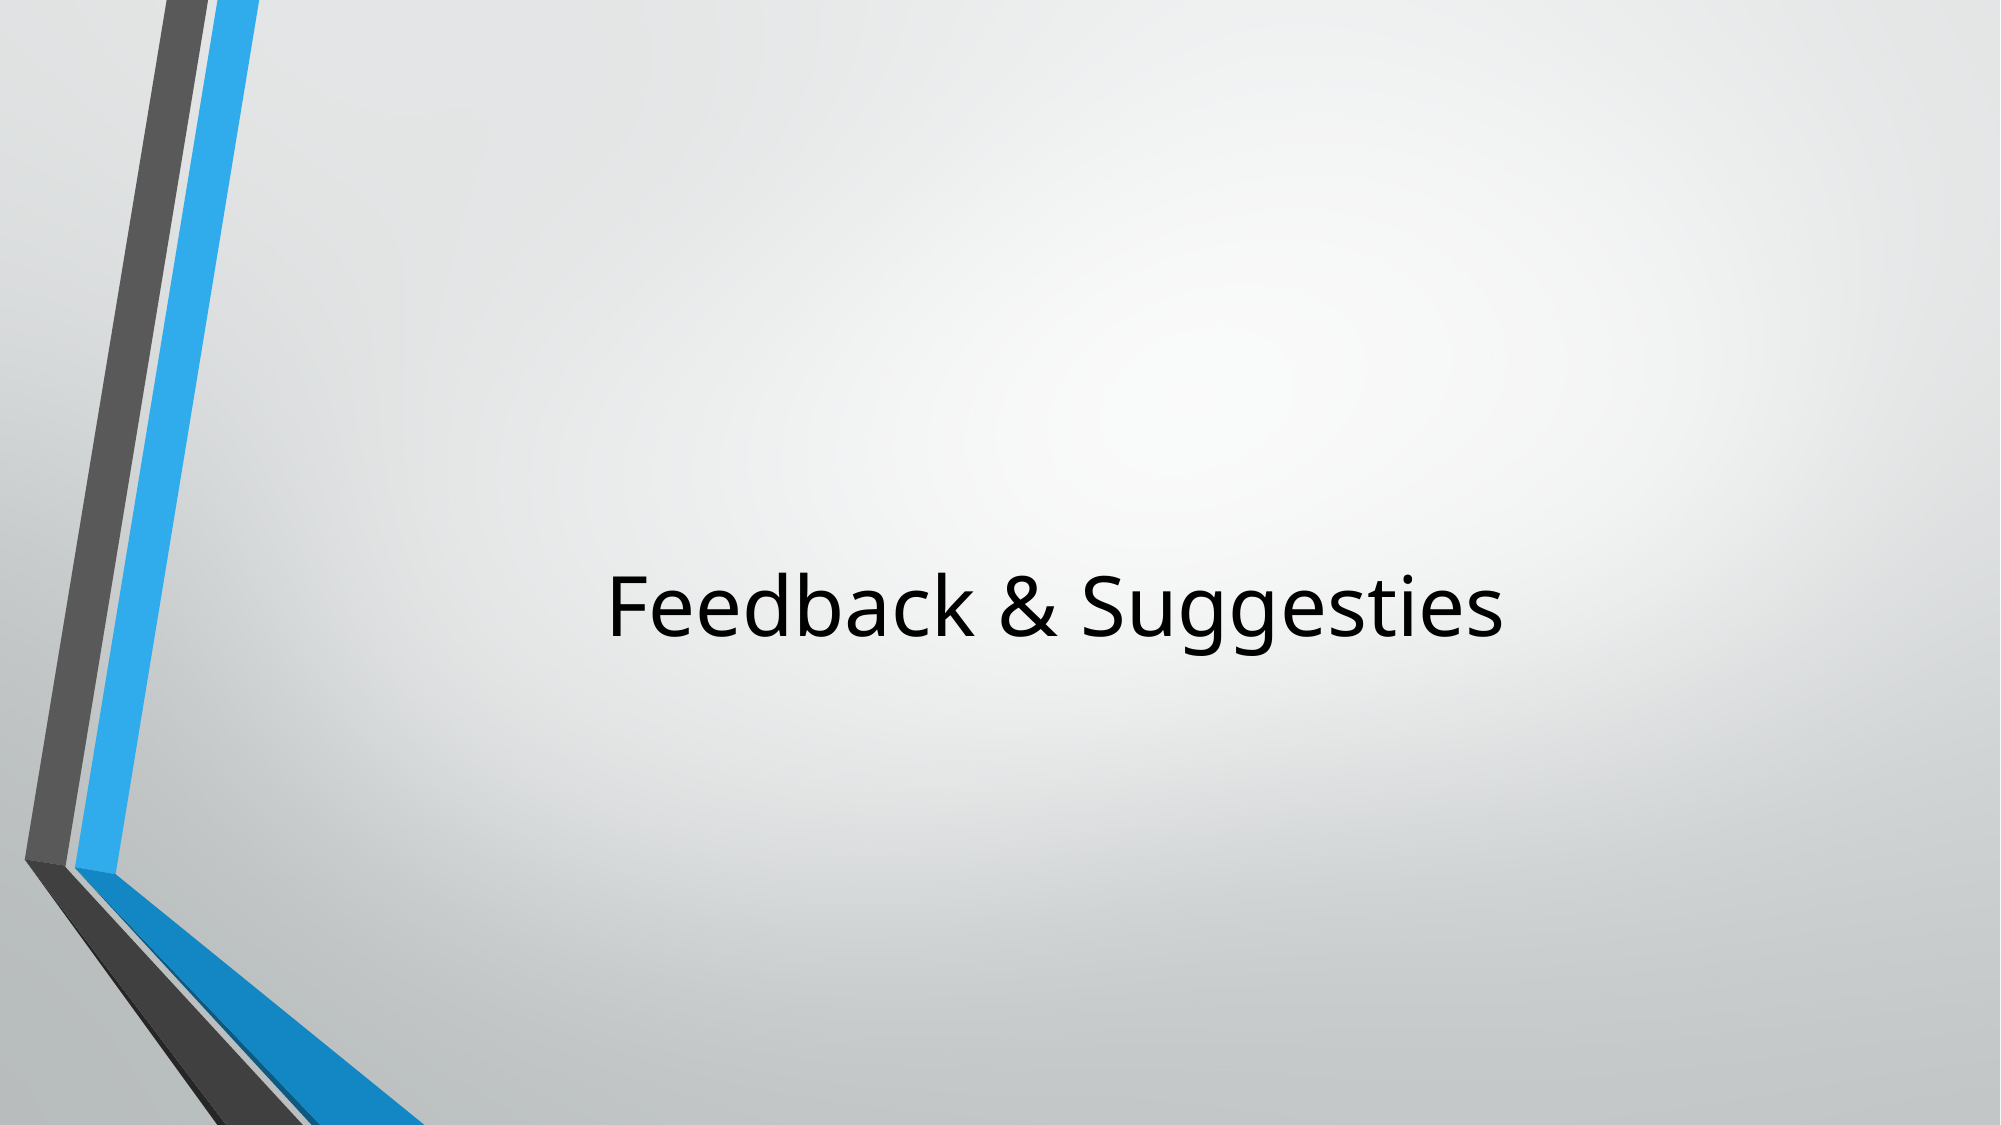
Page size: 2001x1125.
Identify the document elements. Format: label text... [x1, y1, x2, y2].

title Feedback & Suggesties [234, 459, 1878, 747]
